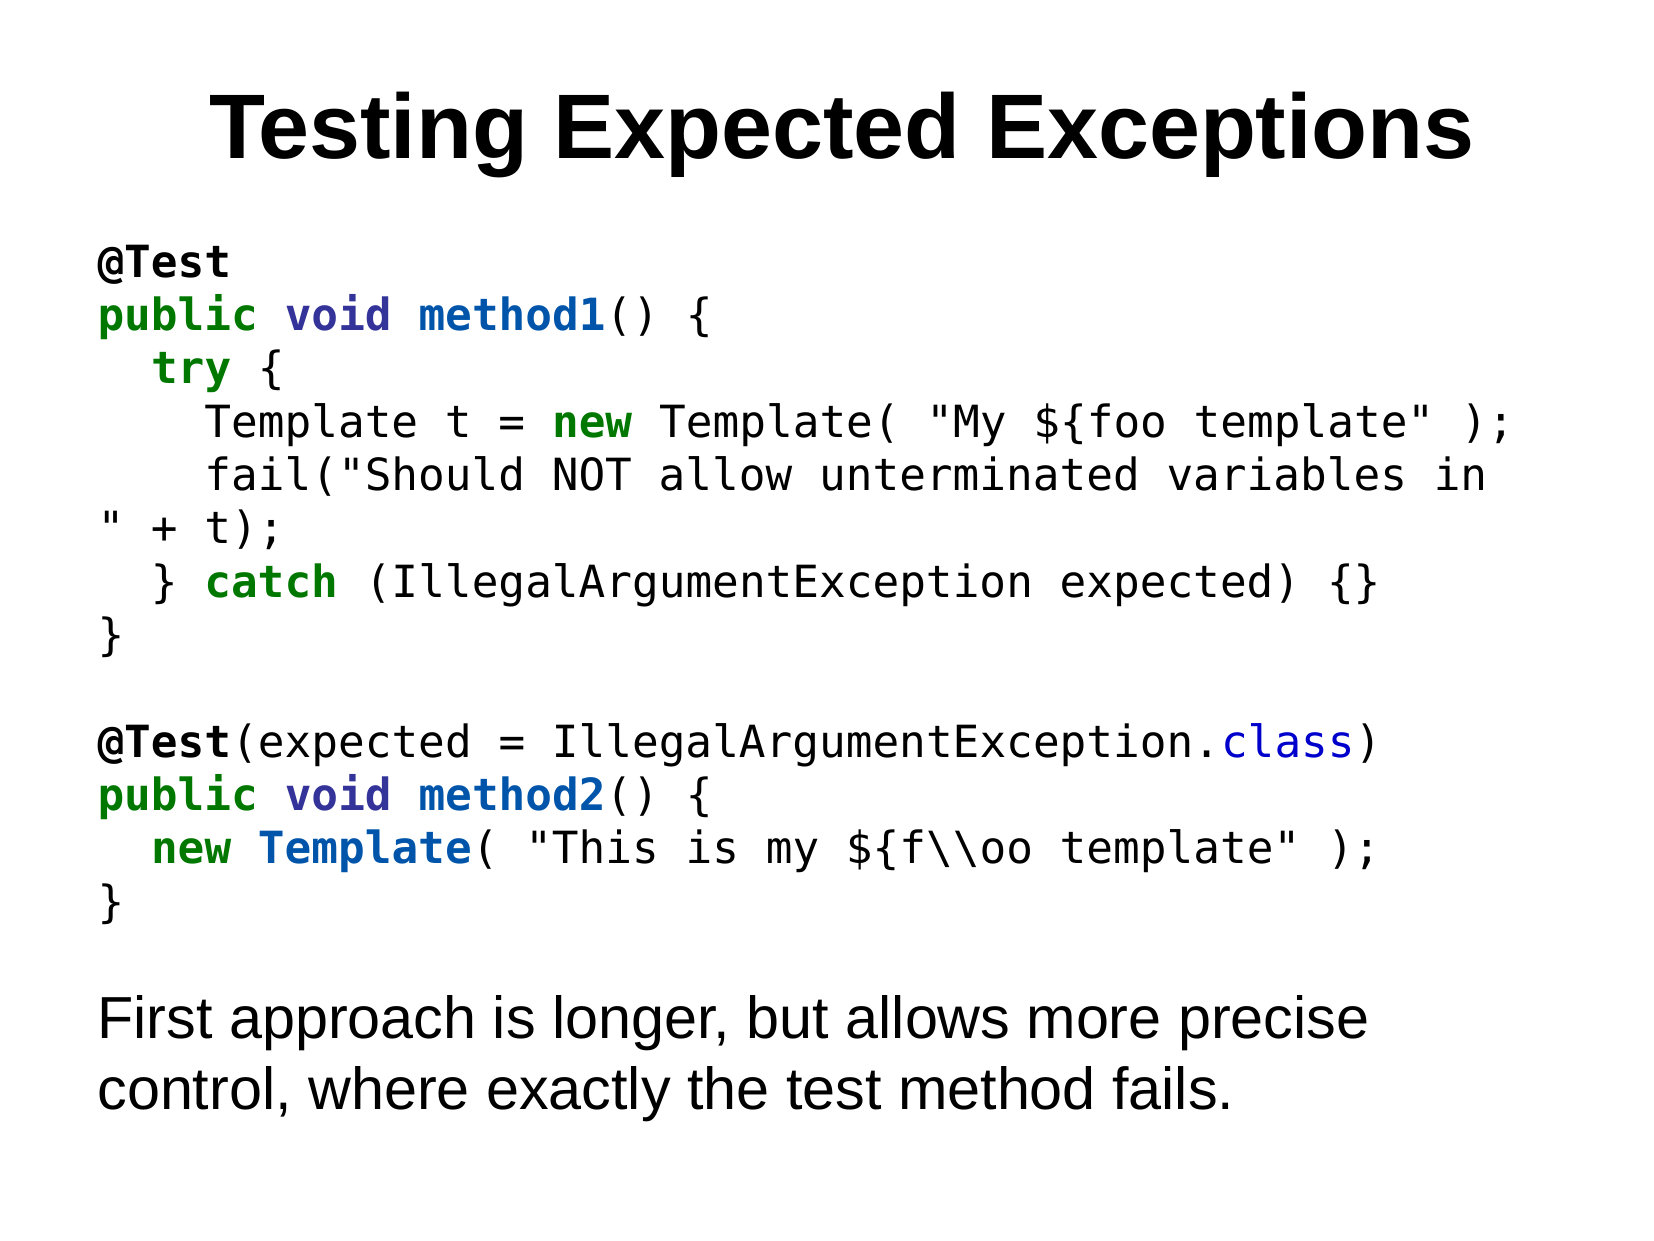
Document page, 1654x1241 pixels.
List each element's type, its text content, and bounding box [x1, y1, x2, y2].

title Testing Expected Exceptions [82, 49, 1571, 196]
list @Test public void method1() { try { Template t = new Template( "My ${foo template" ); fail("Should NOT allow unterminated variables in " + t); } catch (IllegalArgumentException expected) {} } @Test(expected = IllegalArgumentException.class) public void method2() { new Template( "This is my ${f\\oo template" ); } First approach is longer, but allows more precise control, where exactly the test method fails. [82, 225, 1538, 1186]
